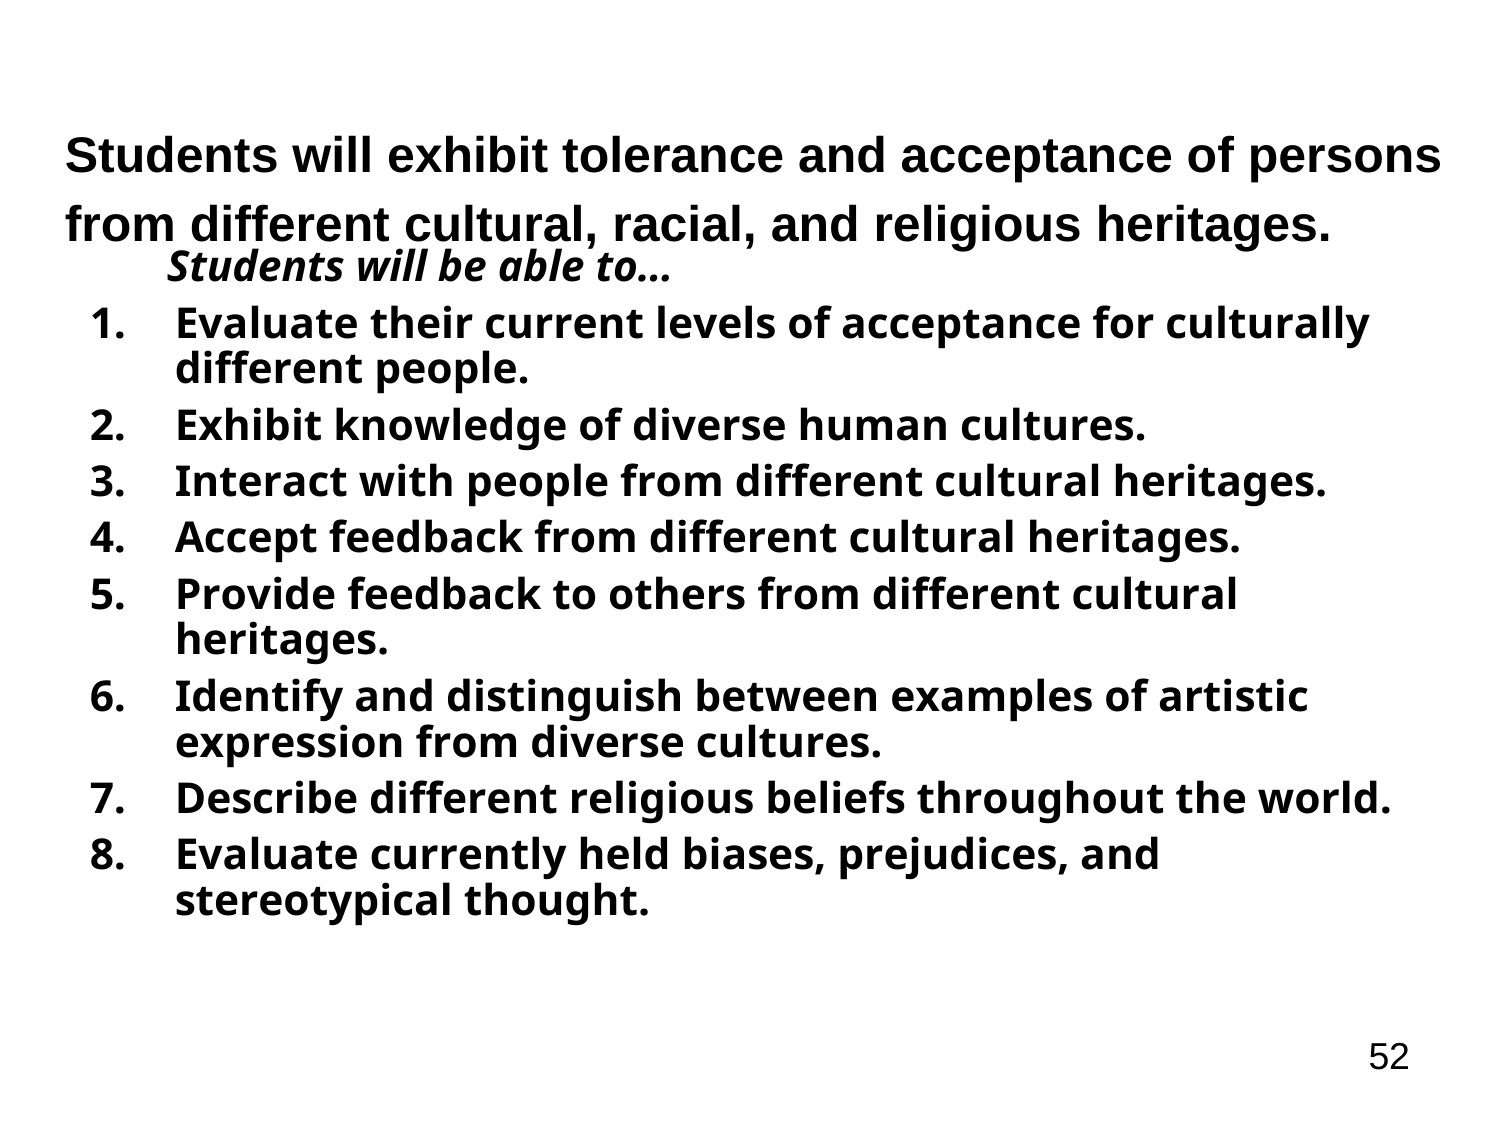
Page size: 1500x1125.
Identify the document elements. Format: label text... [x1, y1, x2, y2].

title Students will exhibit tolerance and acceptance of persons from different cultural, racial, and religious heritages. [0, 45, 1500, 263]
list Students will be able to… Evaluate their current levels of acceptance for culturally different people. Exhibit knowledge of diverse human cultures. Interact with people from different cultural heritages. Accept feedback from different cultural heritages. Provide feedback to others from different cultural heritages. Identify and distinguish between examples of artistic expression from diverse cultures. Describe different religious beliefs throughout the world. Evaluate currently held biases, prejudices, and stereotypical thought. [75, 237, 1426, 943]
